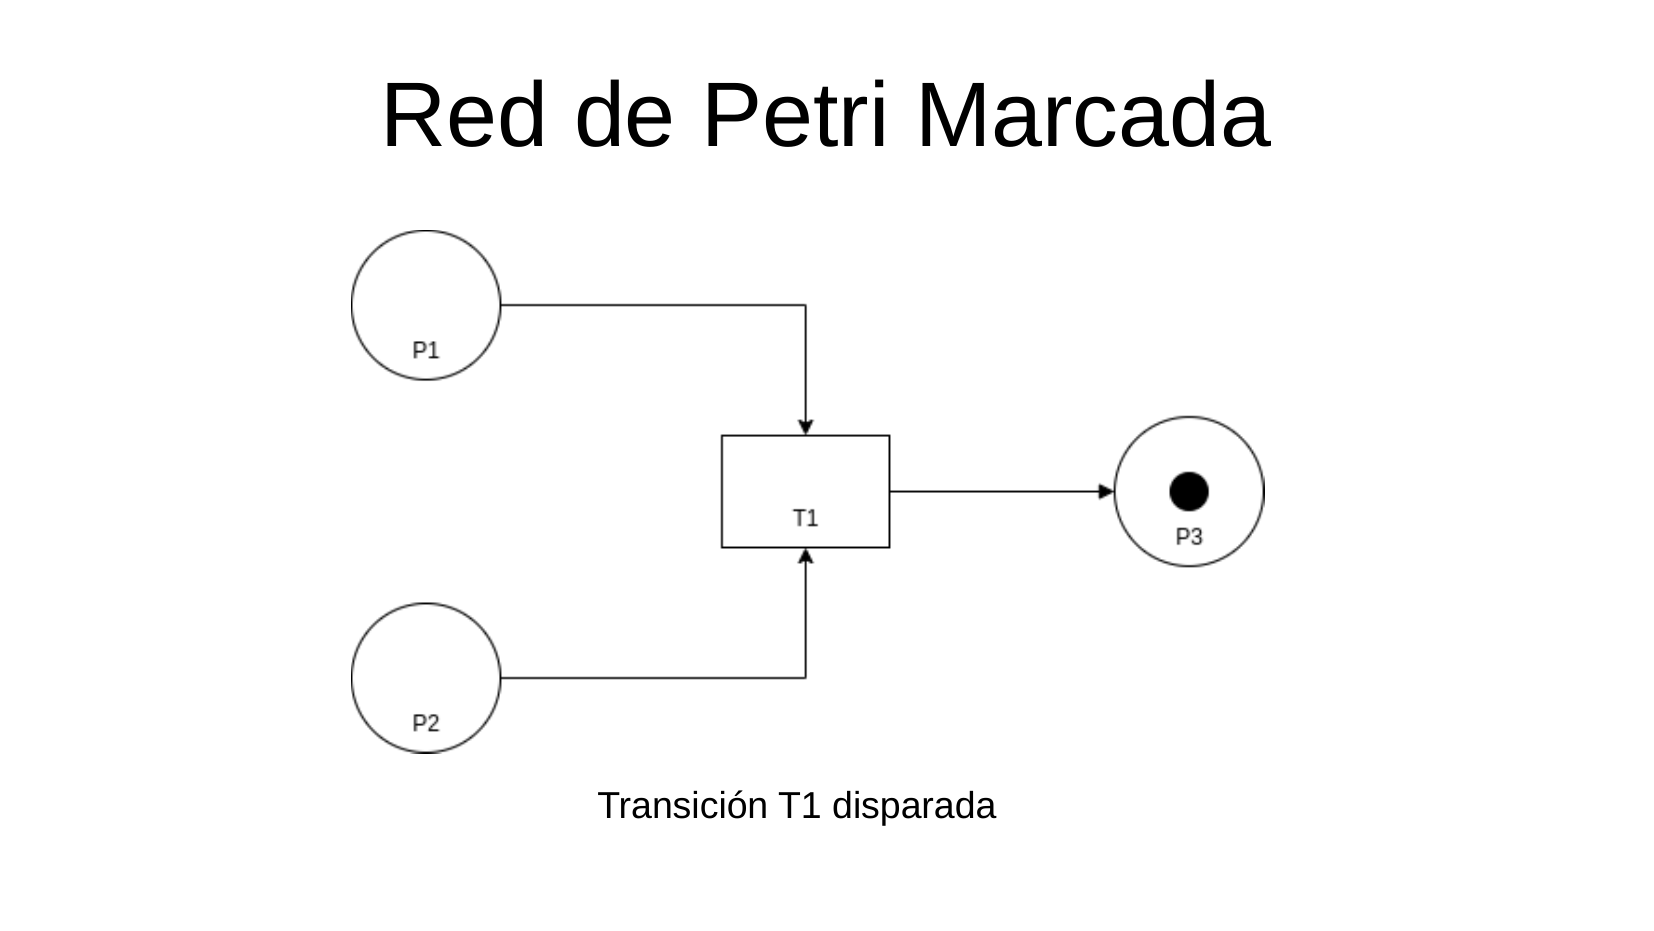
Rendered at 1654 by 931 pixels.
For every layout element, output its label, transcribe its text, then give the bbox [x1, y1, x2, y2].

picture [351, 230, 1265, 754]
title Red de Petri Marcada [82, 37, 1571, 193]
text_box Transición T1 disparada [582, 776, 1039, 876]
